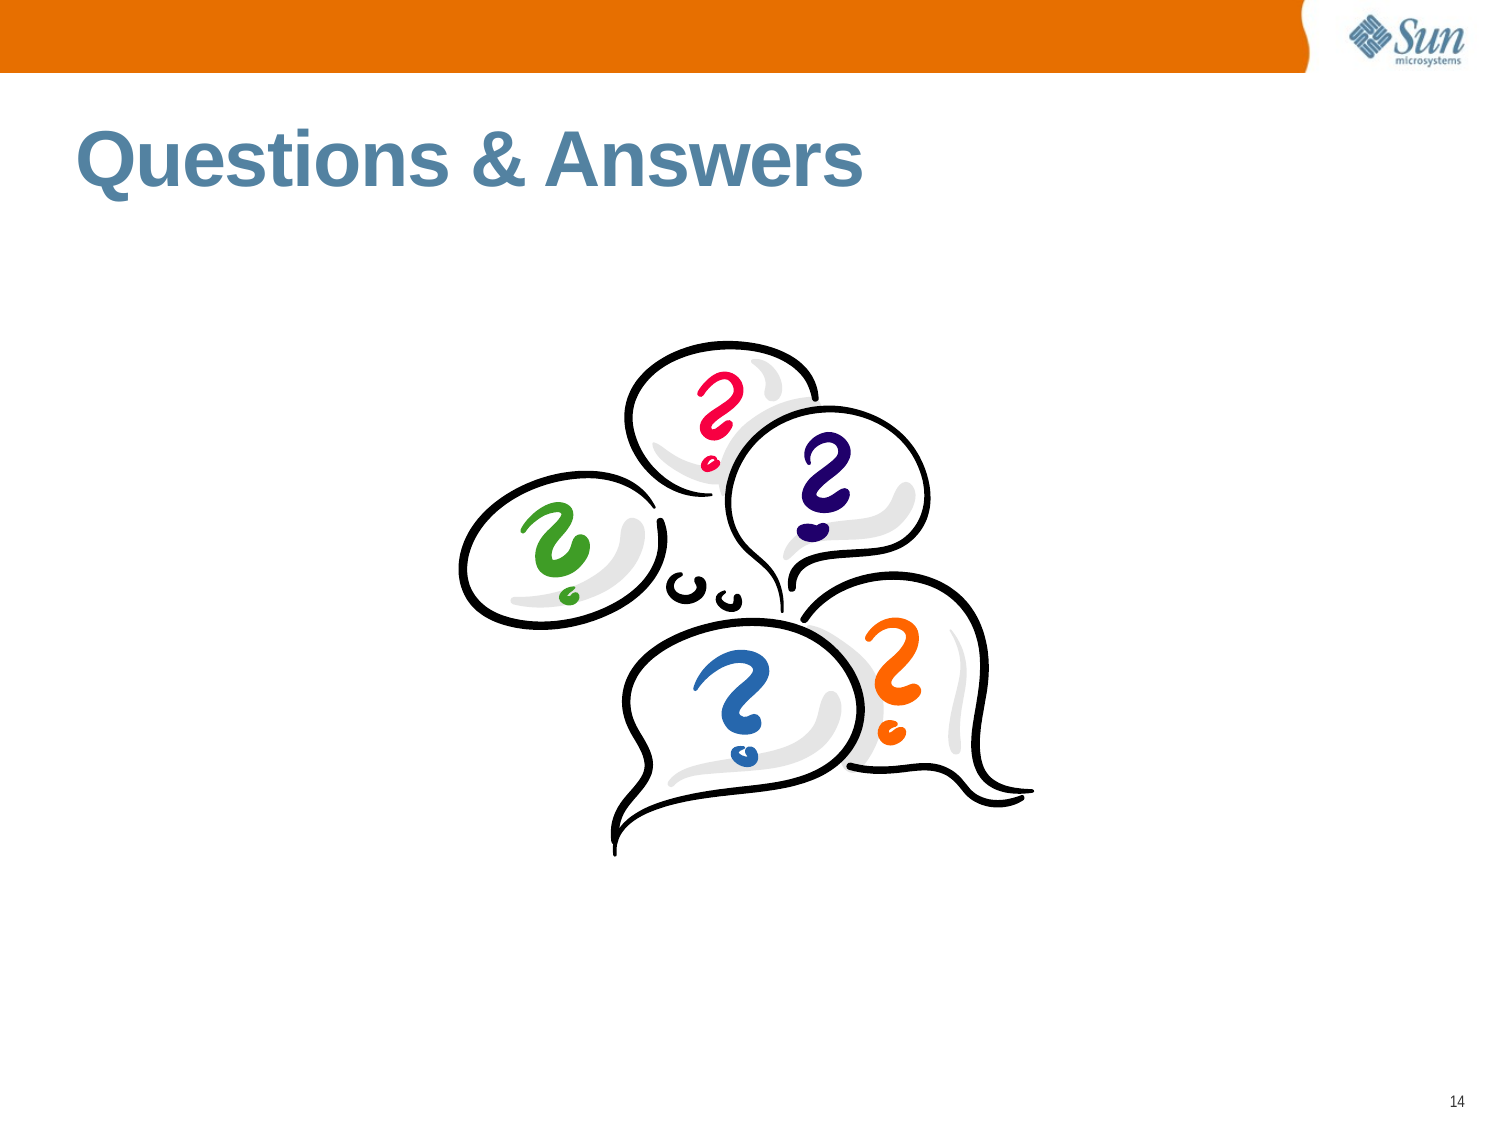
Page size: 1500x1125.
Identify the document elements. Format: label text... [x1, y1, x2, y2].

title Questions & Answers [75, 123, 1437, 227]
picture [0, 0, 1500, 73]
picture [439, 320, 1056, 878]
